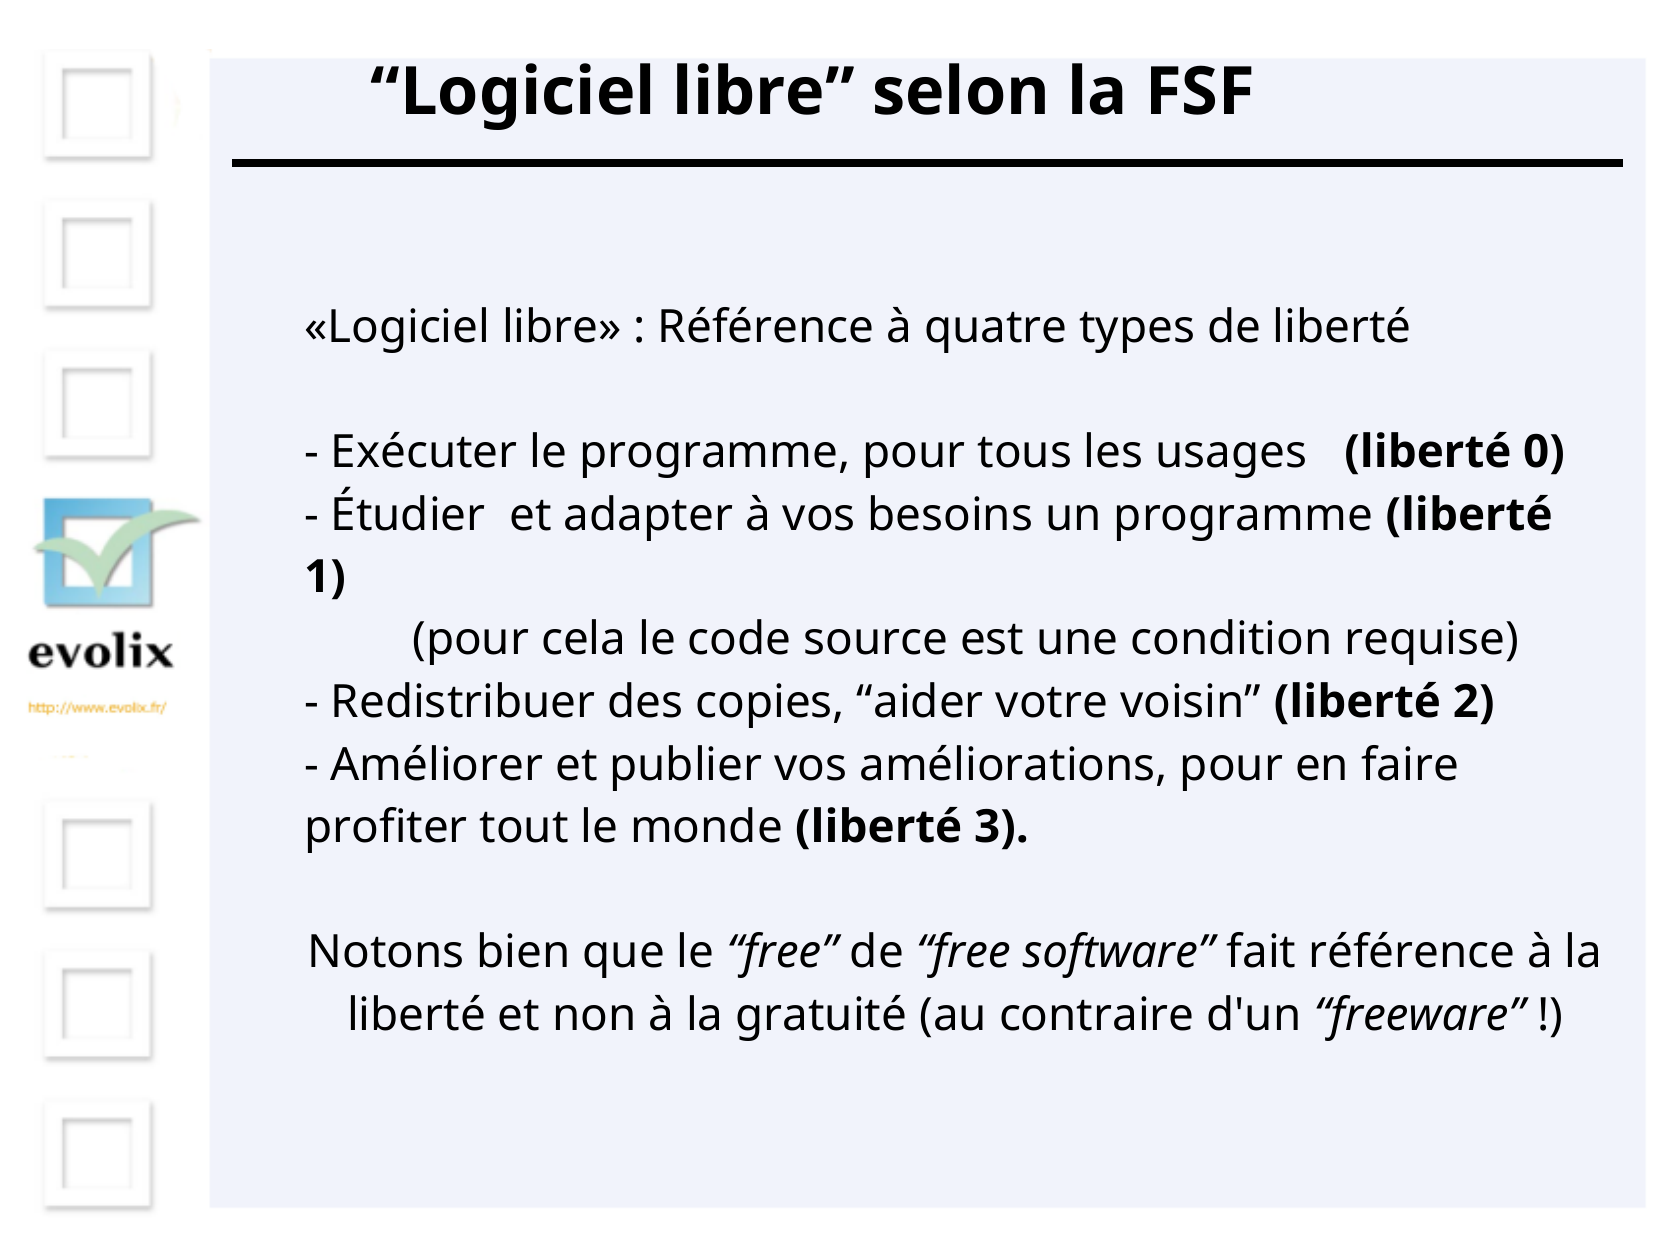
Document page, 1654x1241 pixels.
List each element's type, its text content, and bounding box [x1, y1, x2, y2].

title “Logiciel libre” selon la FSF [22, 27, 1604, 151]
picture [0, 49, 1654, 1218]
subtitle «Logiciel libre» : Référence à quatre types de liberté - Exécuter le programme, pour tous les usages (liberté 0) - Étudier et adapter à vos besoins un programme (liberté 1) (pour cela le code source est une condition requise) - Redistribuer des copies, “aider votre voisin” (liberté 2) - Améliorer et publier vos améliorations, pour en faire profiter tout le monde (liberté 3). Notons bien que le “free” de “free software” fait référence à la liberté et non à la gratuité (au contraire d'un “freeware” !) [229, 199, 1607, 1138]
